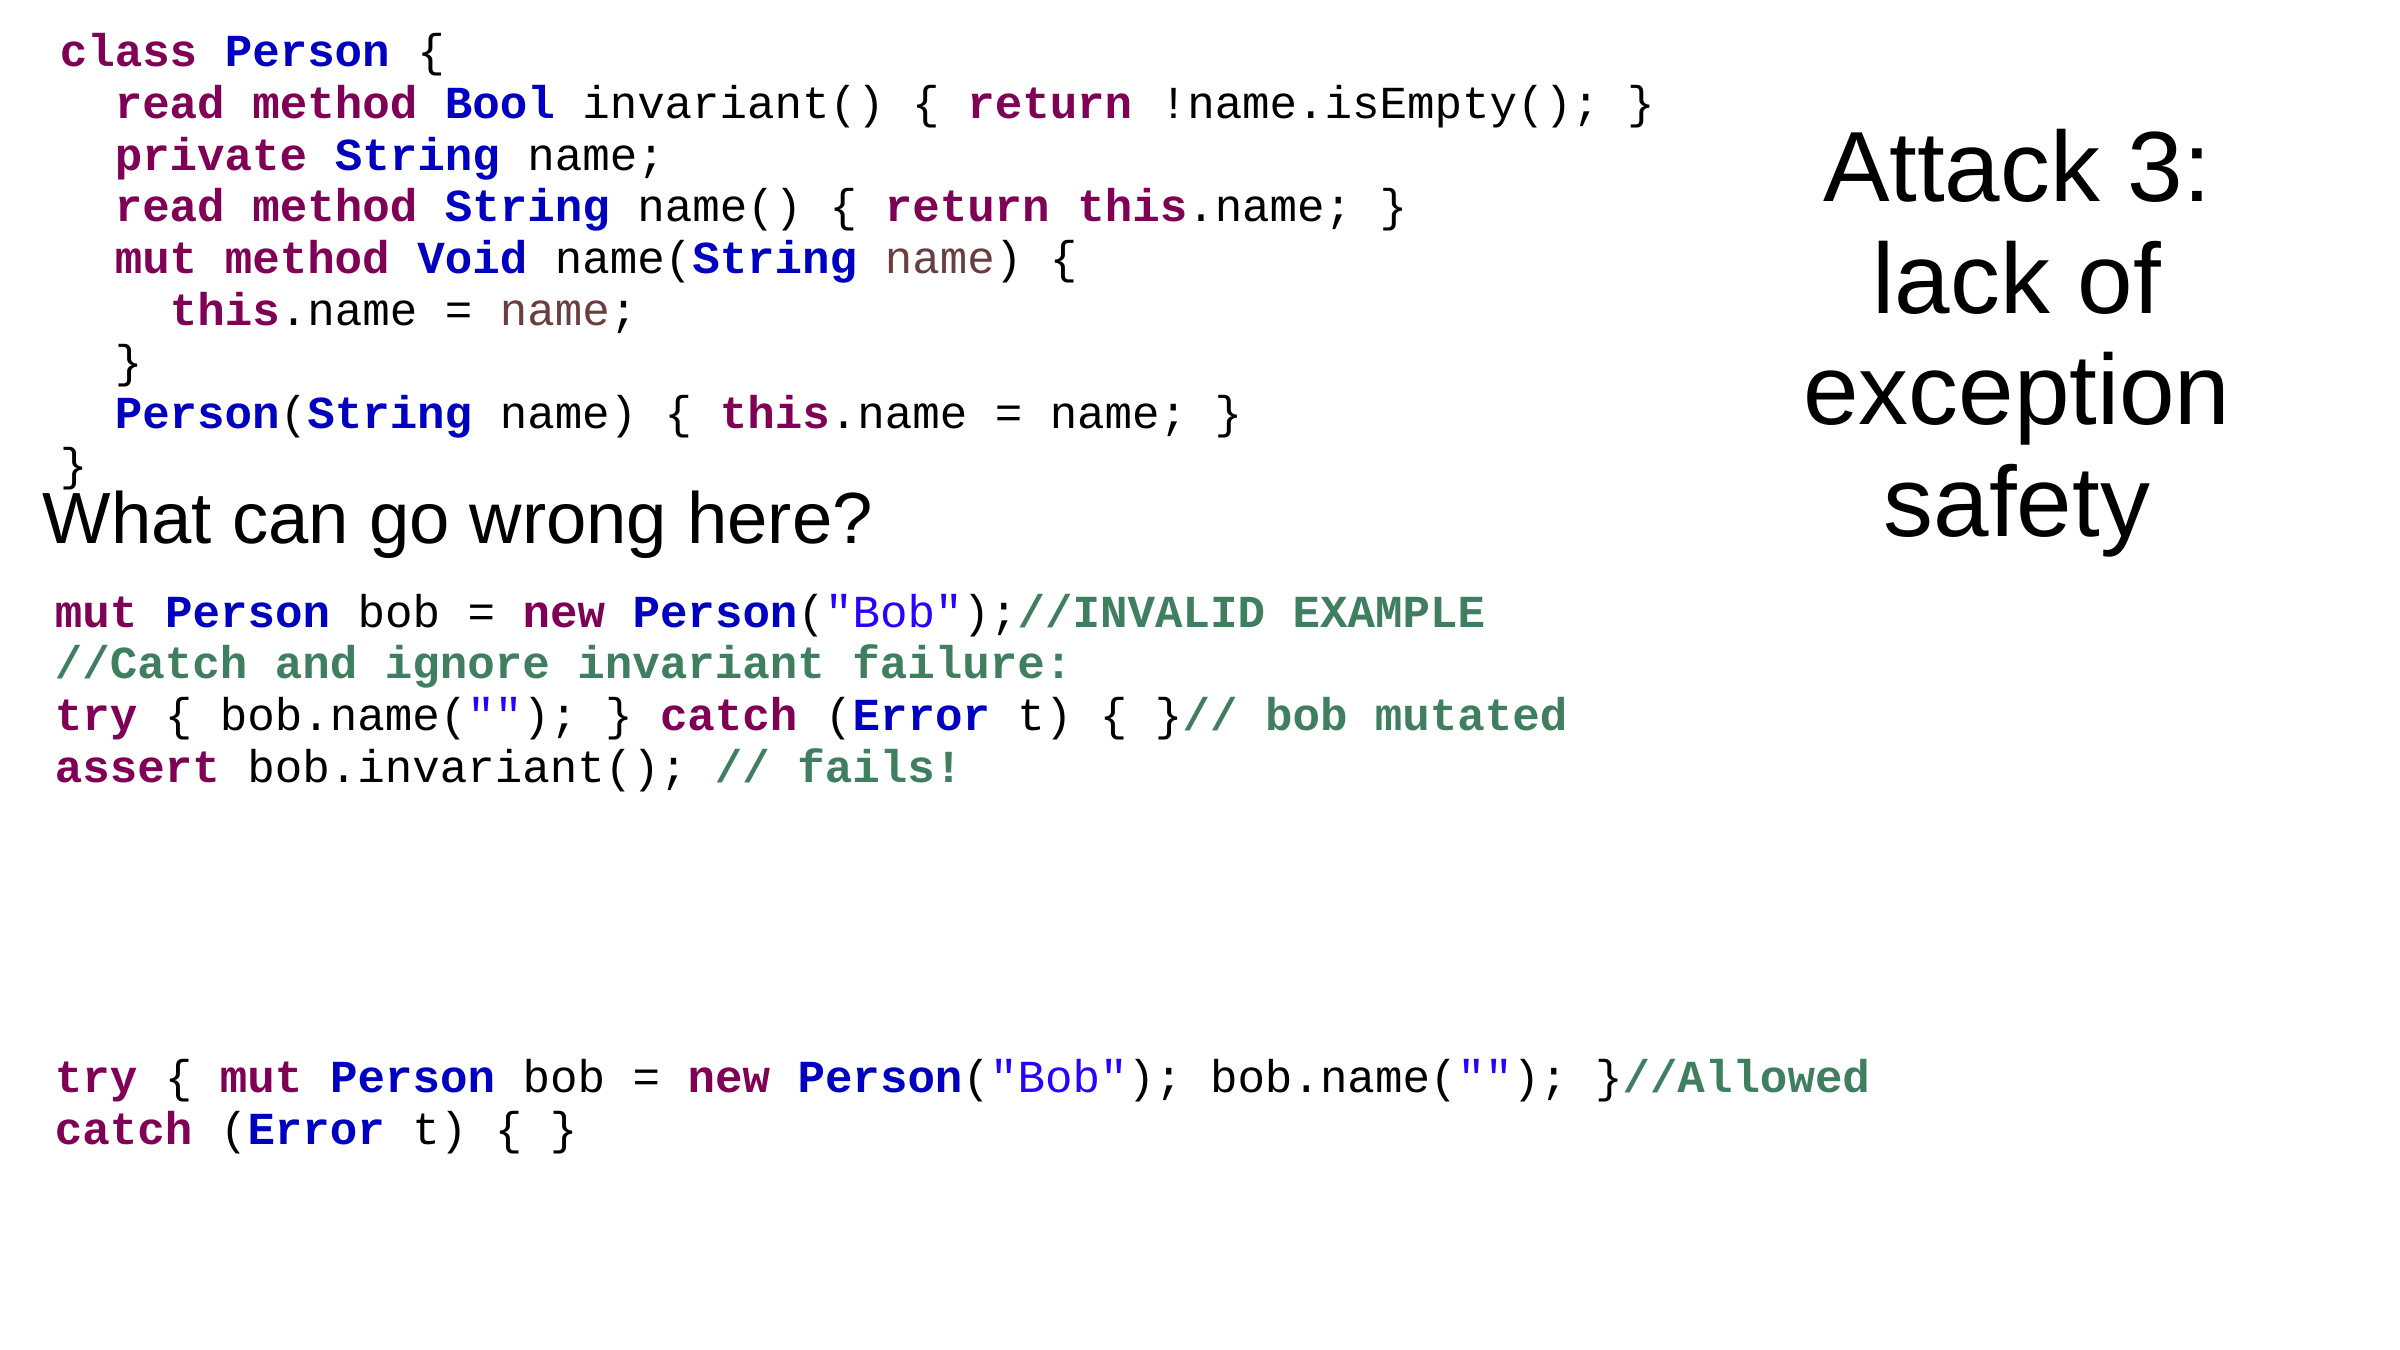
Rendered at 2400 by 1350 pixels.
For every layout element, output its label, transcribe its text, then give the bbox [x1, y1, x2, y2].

title Attack 3: lack of exception safety [2026, 111, 2378, 558]
text_box mut Person bob = new Person("Bob");//INVALID EXAMPLE //Catch and ignore invariant failure: try { bob.name(""); } catch (Error t) { }// bob mutated assert bob.invariant(); // fails! try { mut Person bob = new Person("Bob"); bob.name(""); }//Allowed catch (Error t) { } [40, 581, 2341, 1218]
list What can go wrong here? [42, 477, 2328, 581]
text_box class Person { read method Bool invariant() { return !name.isEmpty(); } private String name; read method String name() { return this.name; } mut method Void name(String name) { this.name = name; } Person(String name) { this.name = name; } } [45, 21, 2026, 540]
